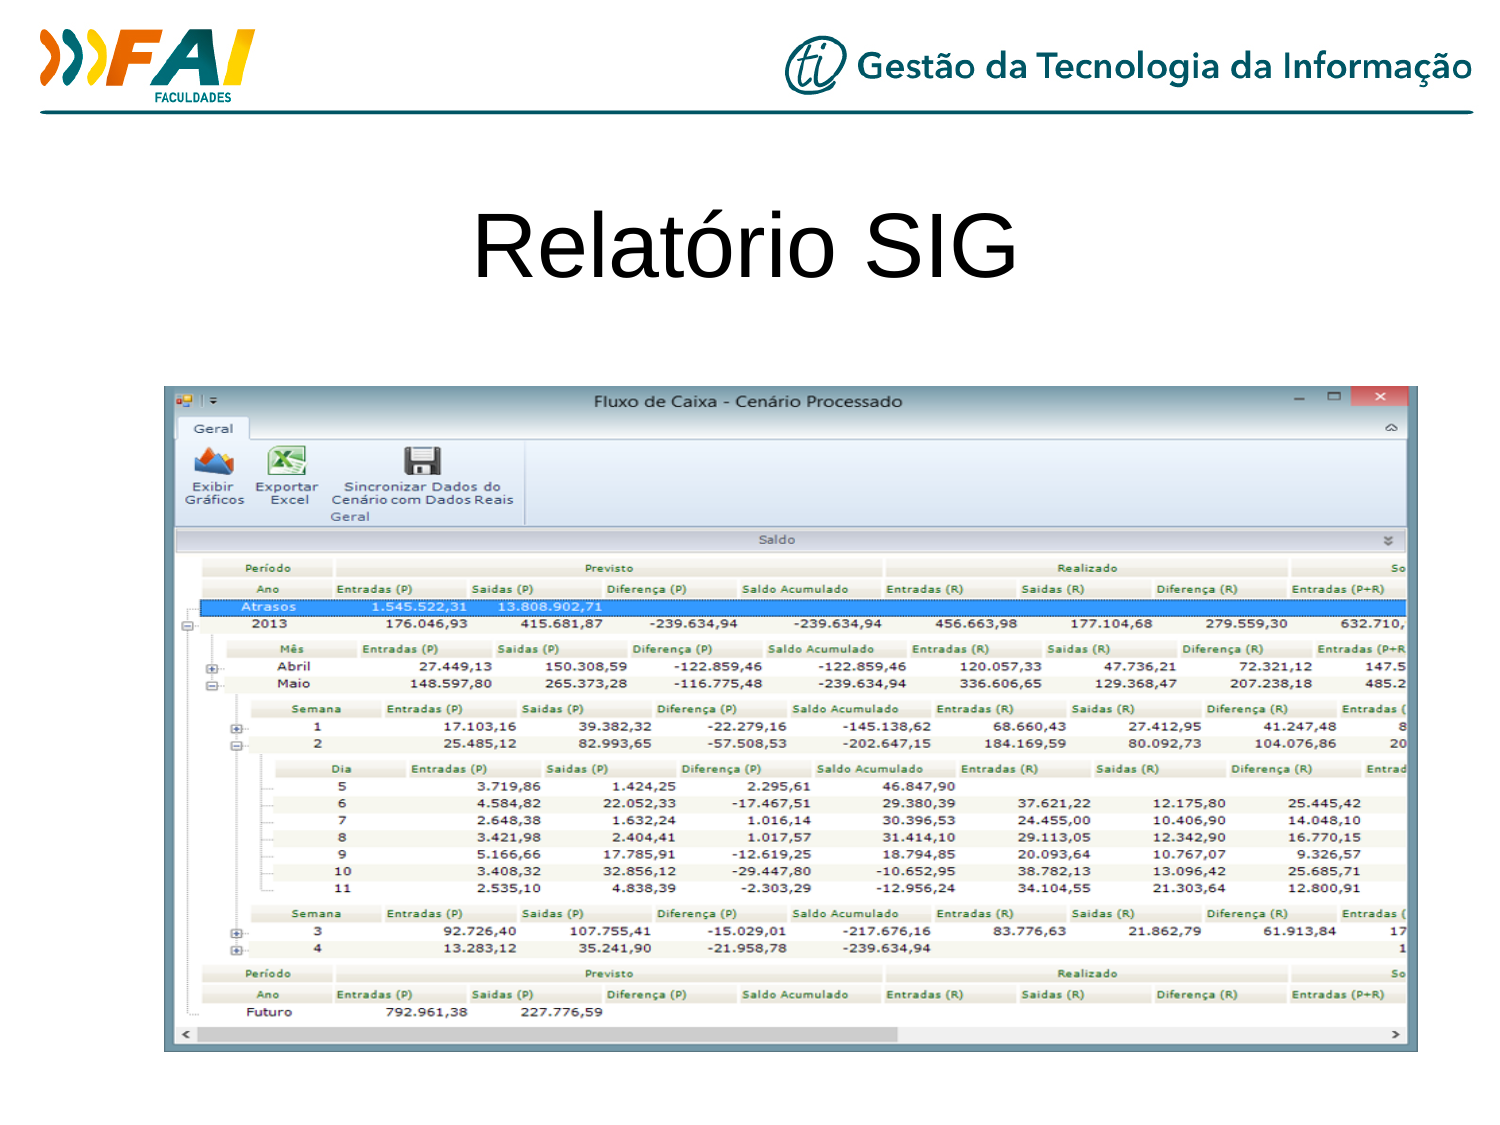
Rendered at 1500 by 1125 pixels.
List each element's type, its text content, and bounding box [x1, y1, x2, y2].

title Relatório SIG [76, 136, 1371, 355]
picture [0, 0, 1500, 1125]
